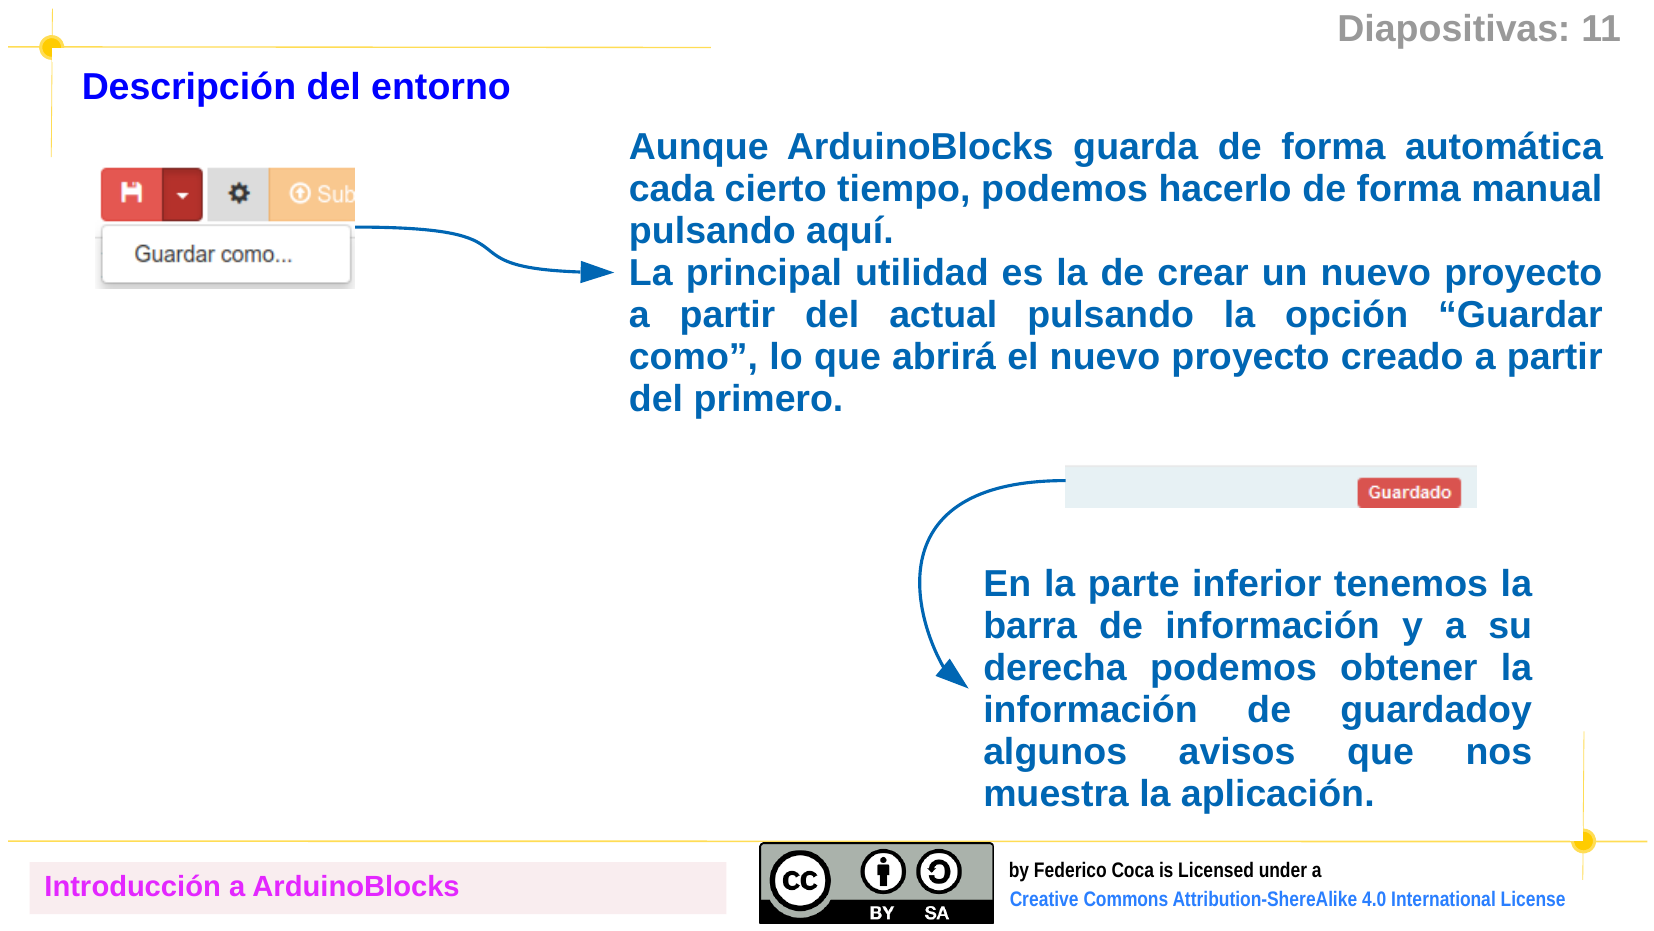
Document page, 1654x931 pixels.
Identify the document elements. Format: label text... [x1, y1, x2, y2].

picture [95, 165, 355, 289]
text_box Diapositivas: 11 [1322, 0, 1644, 57]
picture [1065, 453, 1477, 508]
text_box Descripción del entorno [67, 58, 1207, 116]
text_box Aunque ArduinoBlocks guarda de forma automática cada cierto tiempo, podemos hacerlo de forma manual pulsando aquí. La principal utilidad es la de crear un nuevo proyecto a partir del actual pulsando la opción “Guardar como”, lo que abrirá el nuevo proyecto creado a partir del primero. [614, 118, 1619, 427]
text_box En la parte inferior tenemos la barra de información y a su derecha podemos obtener la información de guardadoy algunos avisos que nos muestra la aplicación. [968, 555, 1548, 822]
text_box Introducción a ArduinoBlocks [29, 862, 727, 915]
